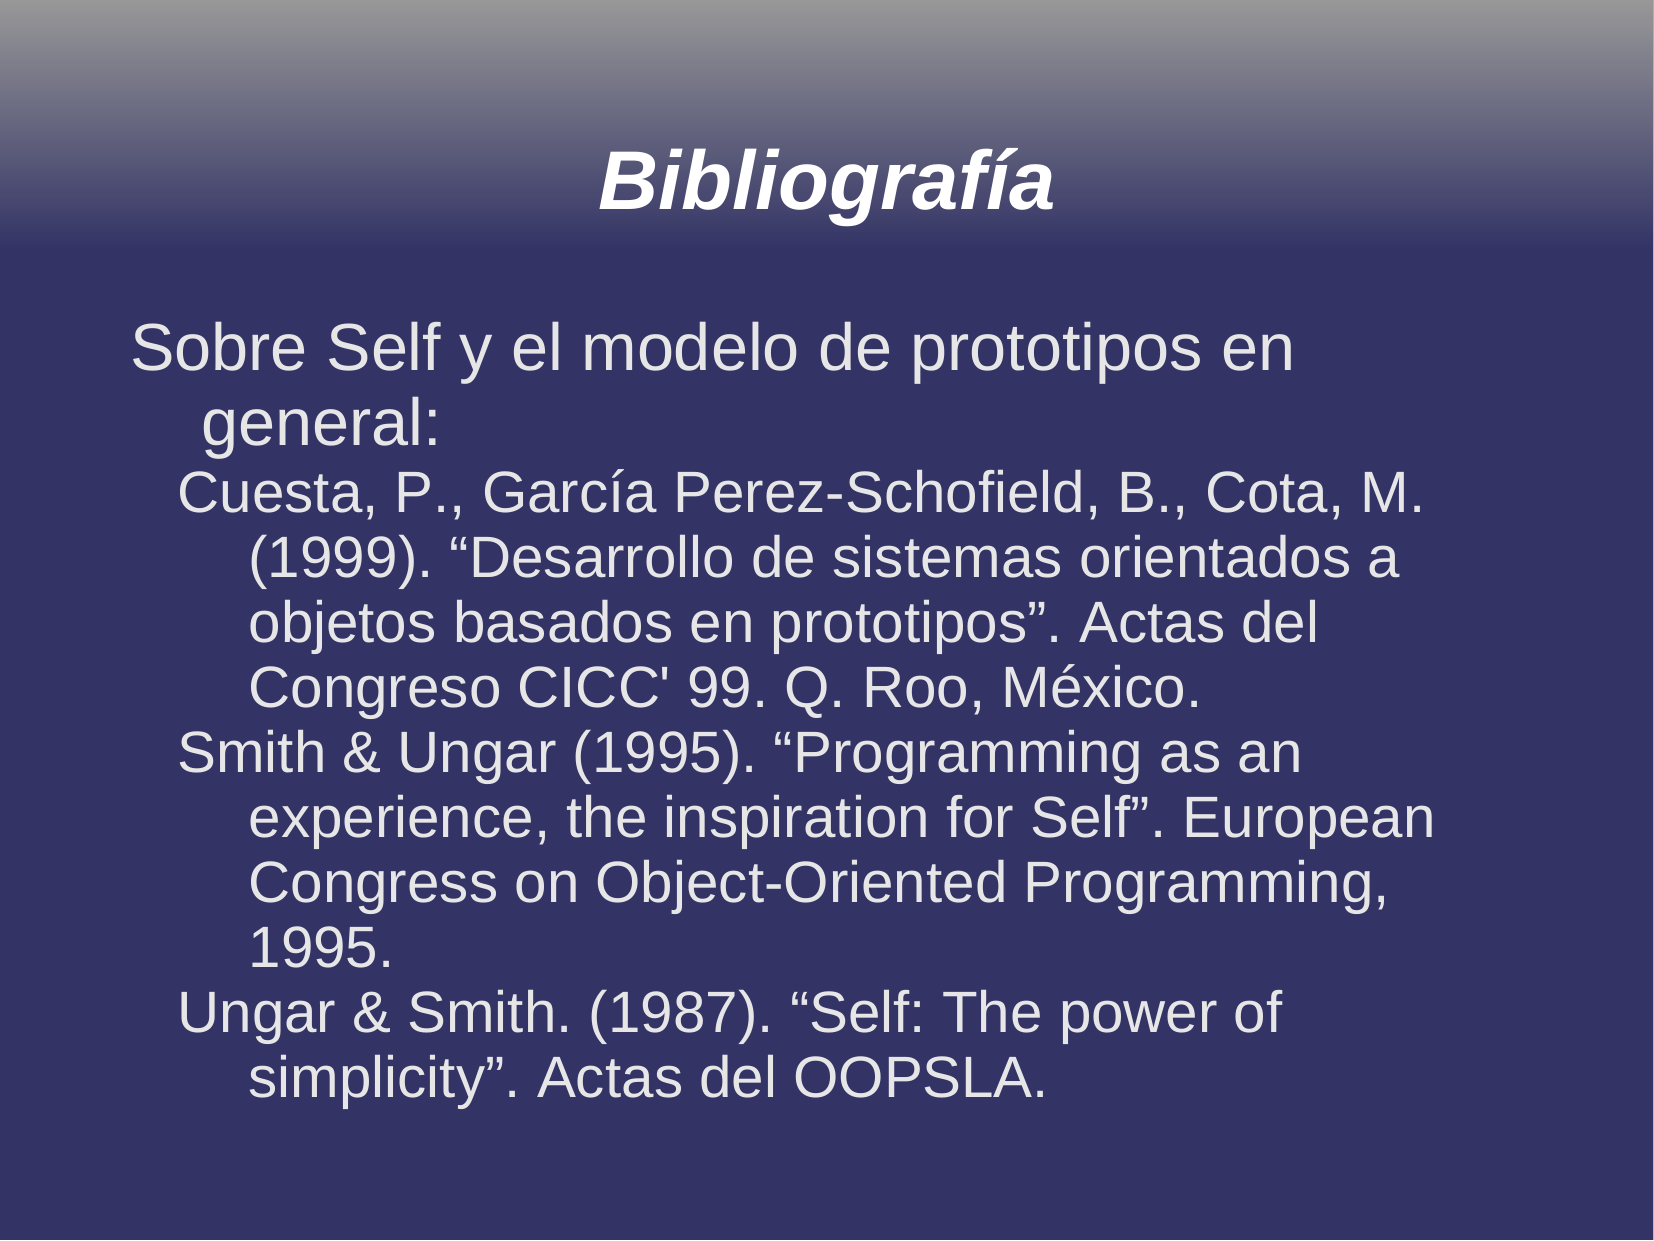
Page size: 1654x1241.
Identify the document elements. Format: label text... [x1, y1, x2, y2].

list Sobre Self y el modelo de prototipos en general: Cuesta, P., García Perez-Schofield, B., Cota, M. (1999). “Desarrollo de sistemas orientados a objetos basados en prototipos”. Actas del Congreso CICC' 99. Q. Roo, México. Smith & Ungar (1995). “Programming as an experience, the inspiration for Self”. European Congress on Object-Oriented Programming, 1995. Ungar & Smith. (1987). “Self: The power of simplicity”. Actas del OOPSLA. [118, 310, 1531, 1108]
title Bibliografía [121, 76, 1534, 284]
